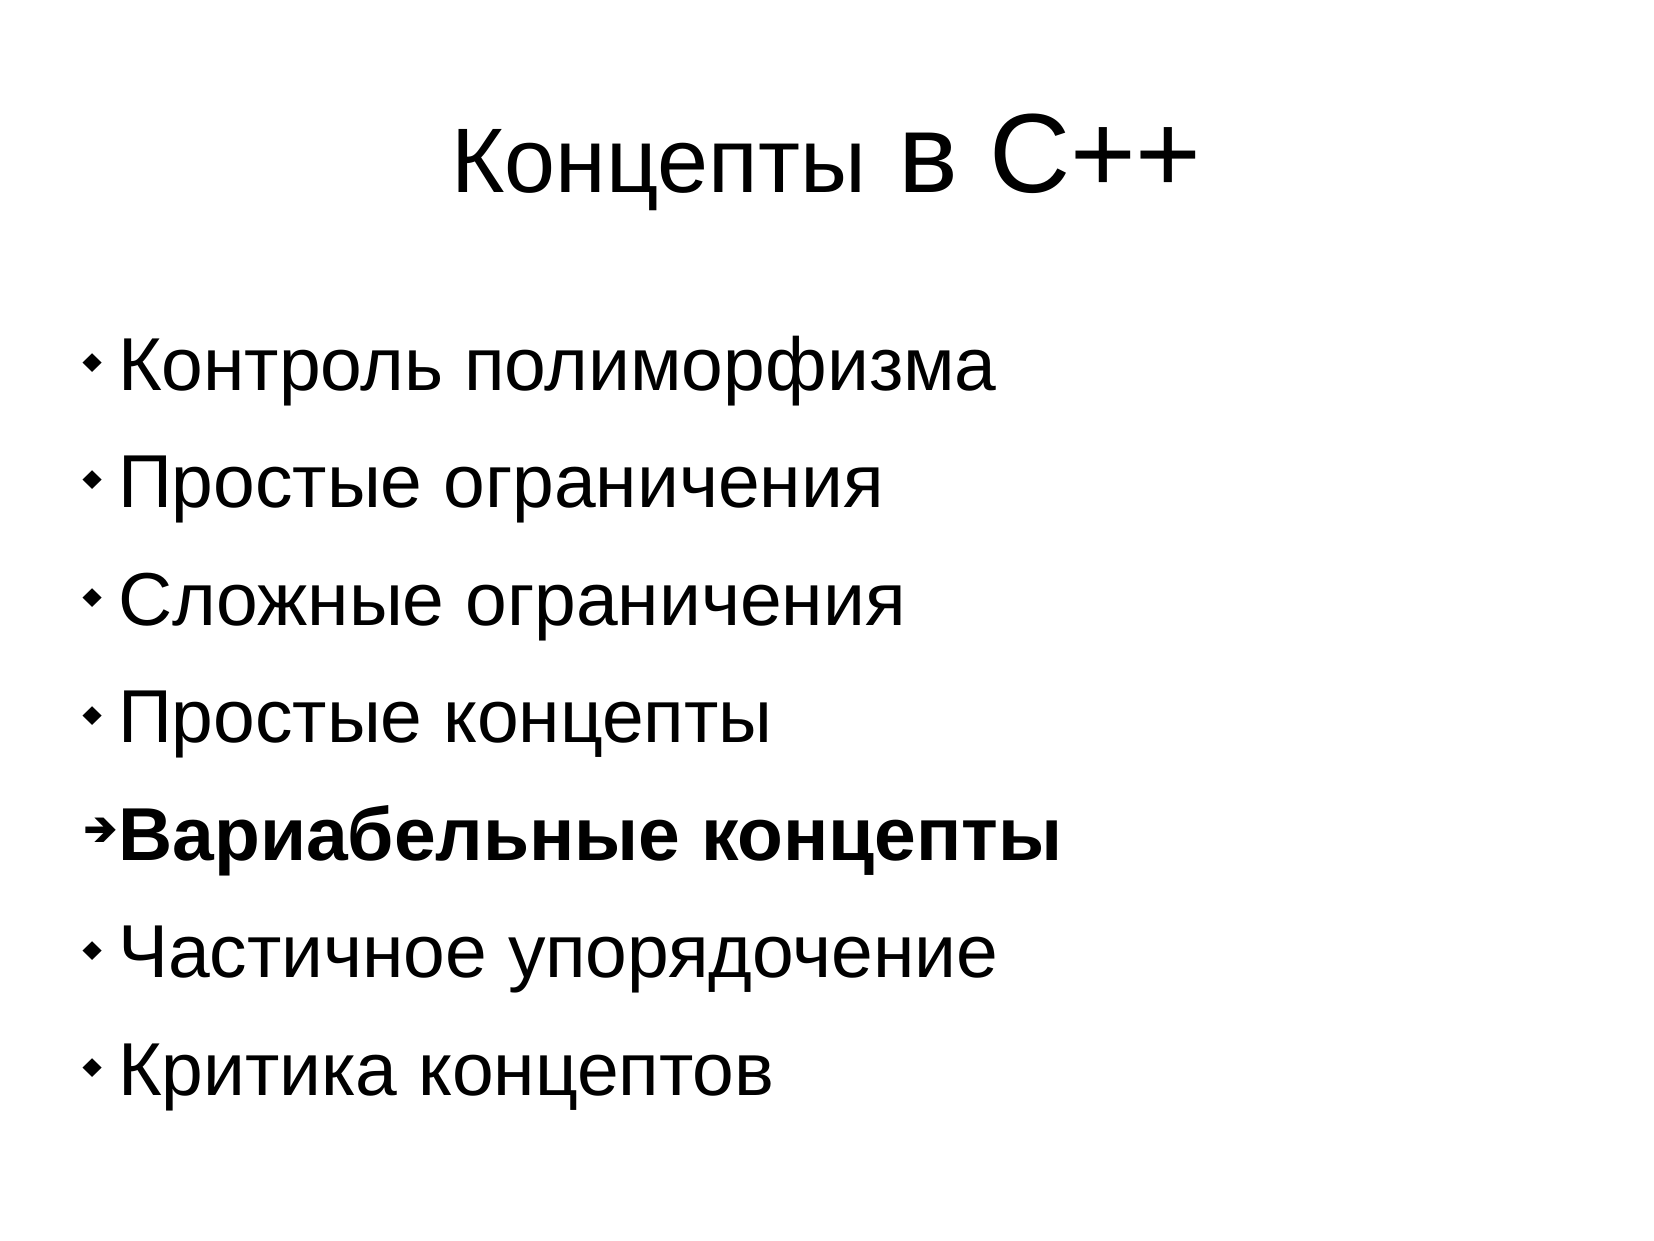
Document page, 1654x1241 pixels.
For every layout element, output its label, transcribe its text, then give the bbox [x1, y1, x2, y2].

subtitle Контроль полиморфизма Простые ограничения Сложные ограничения Простые концепты Вариабельные концепты Частичное упорядочение Критика концептов [82, 290, 1571, 1111]
title Концепты в C++ [82, 49, 1571, 257]
